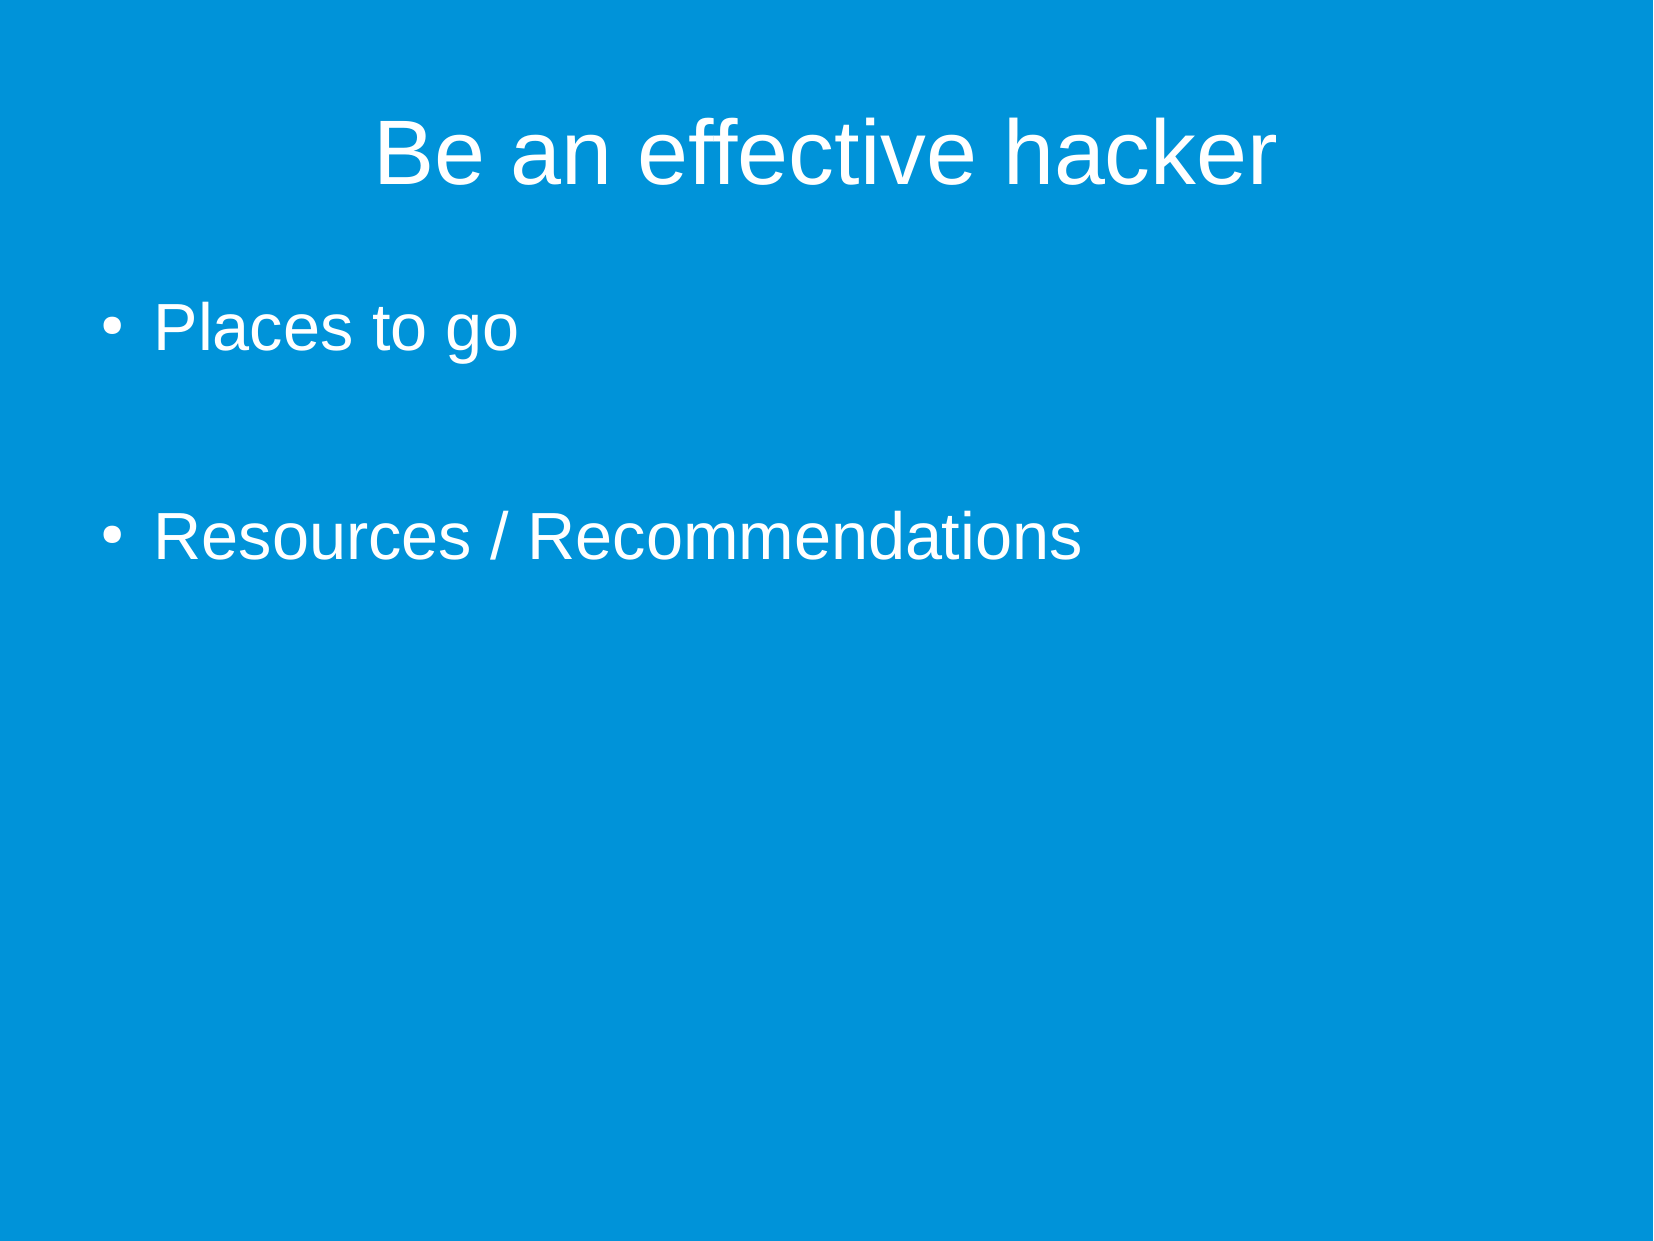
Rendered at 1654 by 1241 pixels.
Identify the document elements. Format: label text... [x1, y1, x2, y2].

list Places to go Resources / Recommendations [82, 290, 1571, 1010]
title Be an effective hacker [82, 49, 1571, 257]
